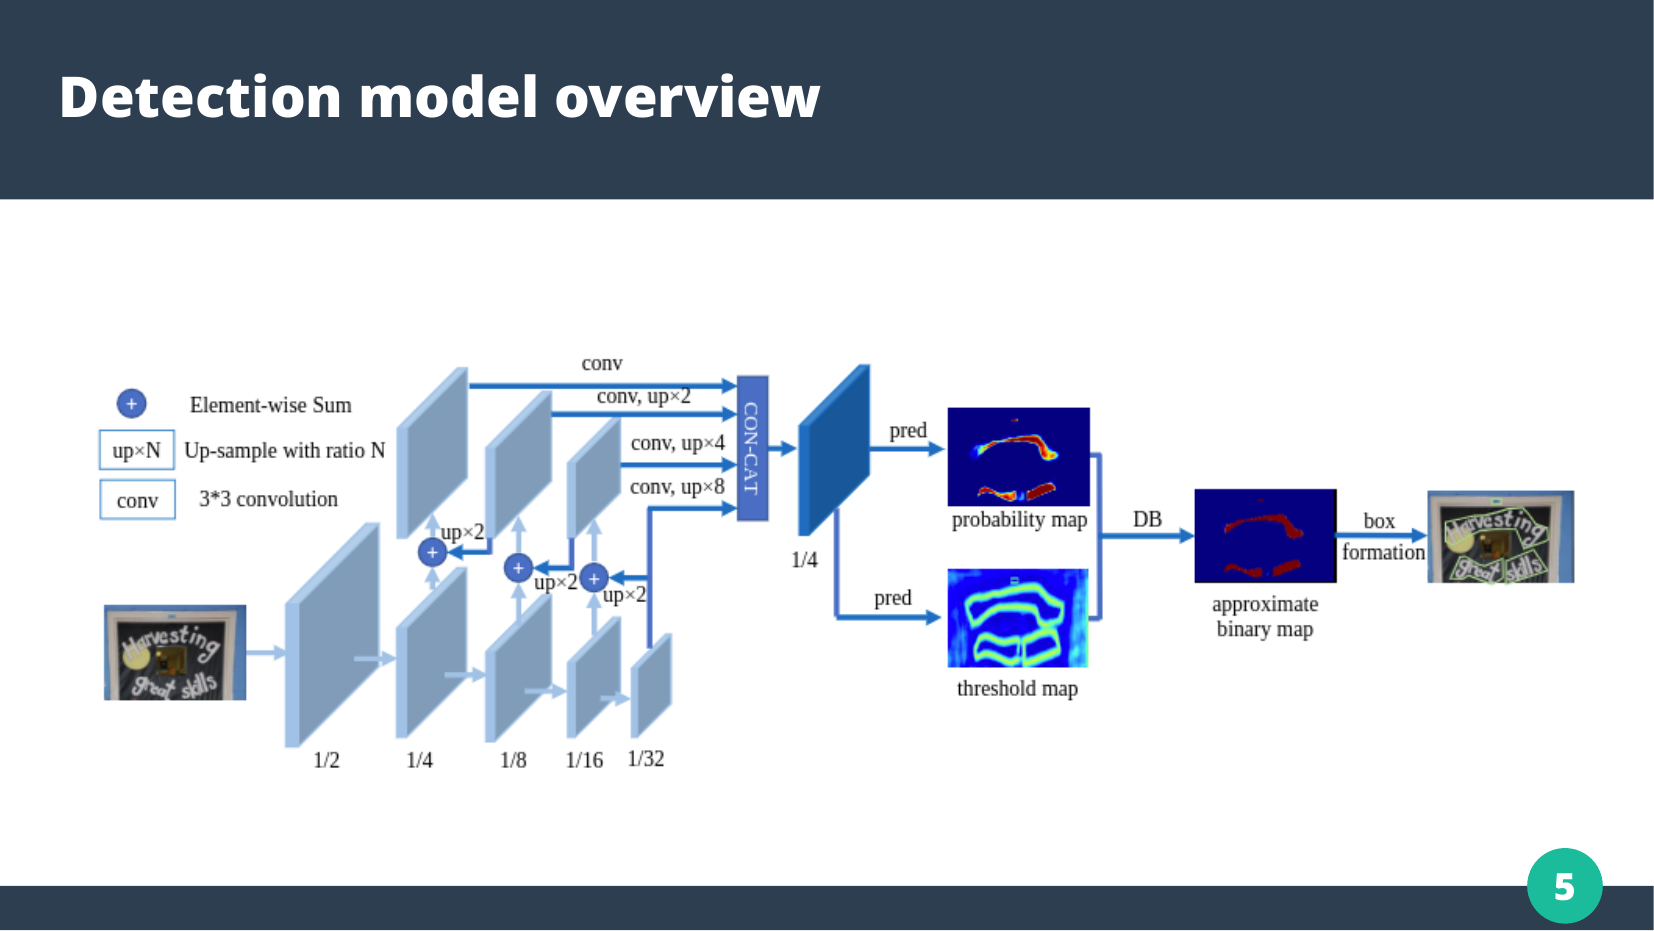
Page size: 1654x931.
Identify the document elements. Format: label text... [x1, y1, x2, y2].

title Detection model overview [59, 37, 1595, 155]
picture [59, 325, 1595, 782]
